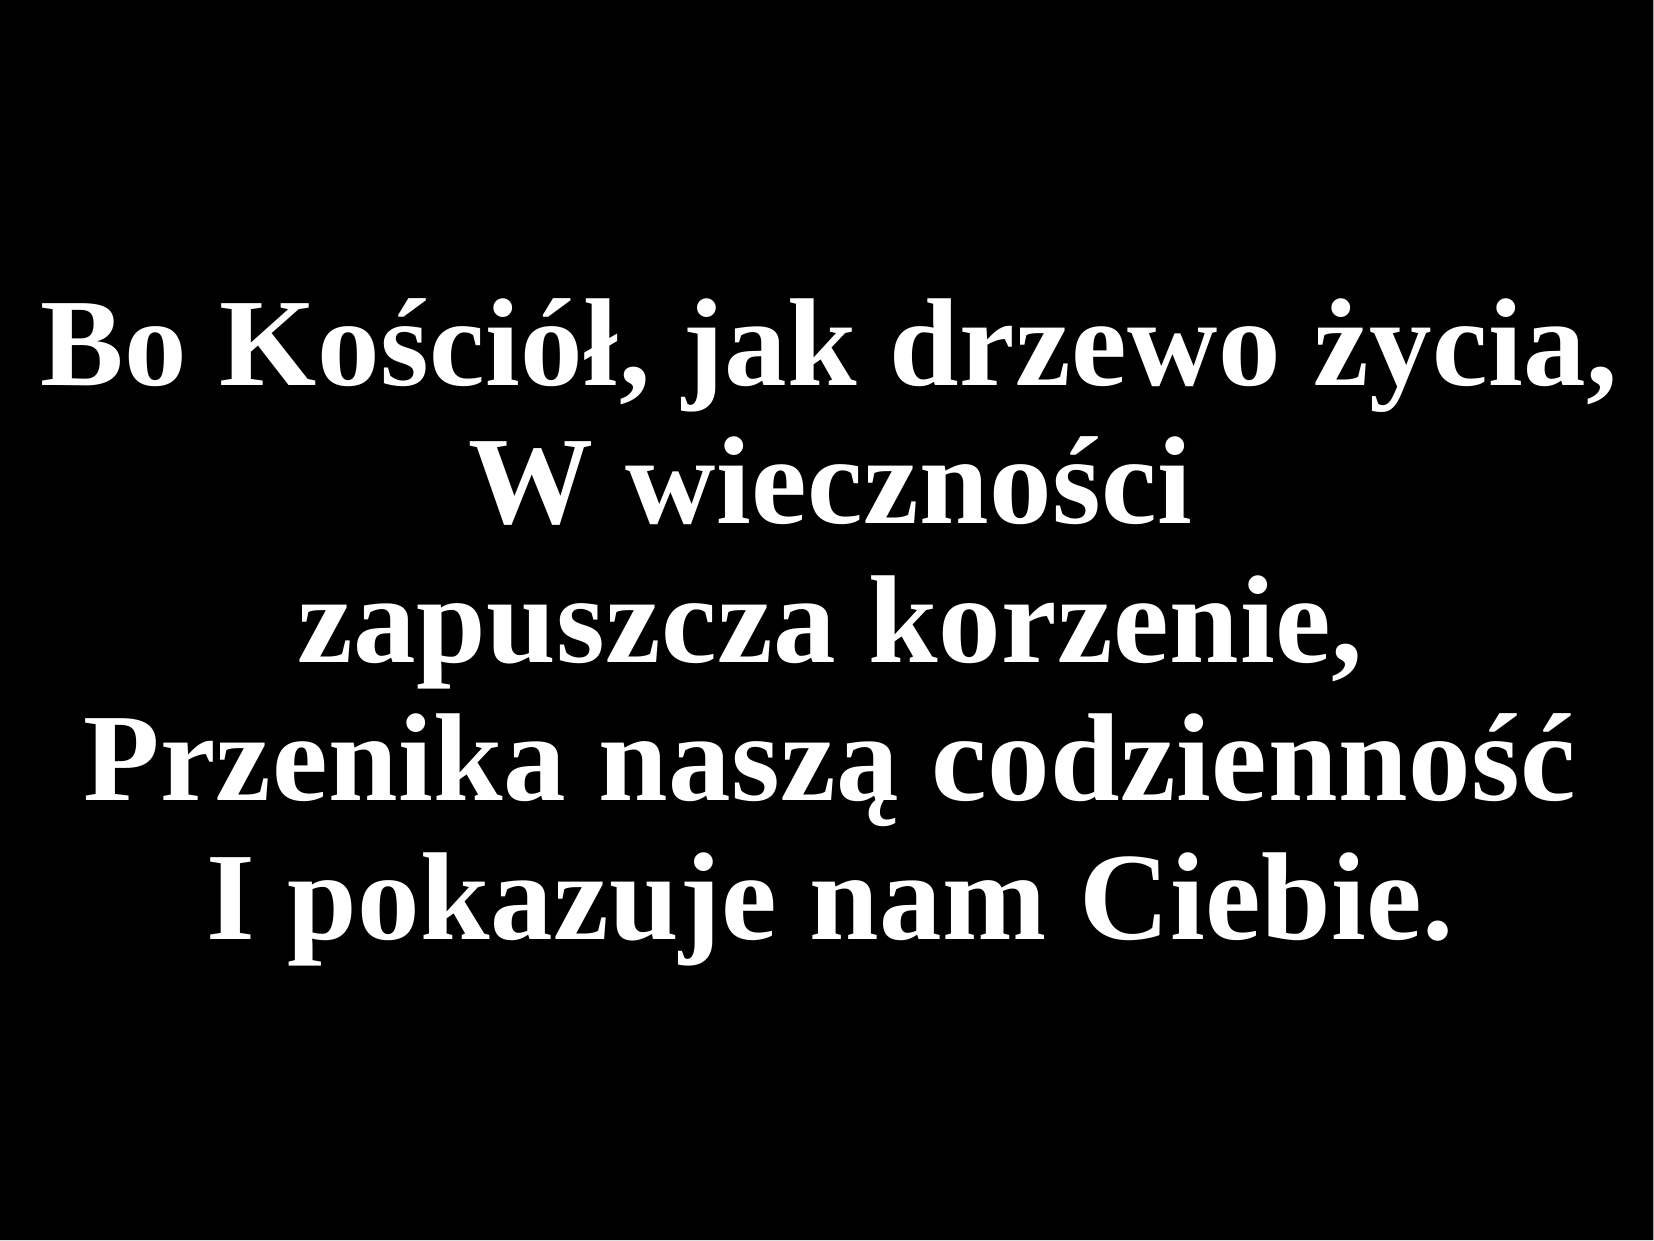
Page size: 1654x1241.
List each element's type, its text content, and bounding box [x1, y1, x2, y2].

title Bo Kościół, jak drzewo życia, W wieczności zapuszcza korzenie, Przenika naszą codzienność I pokazuje nam Ciebie. [0, 0, 1654, 1241]
